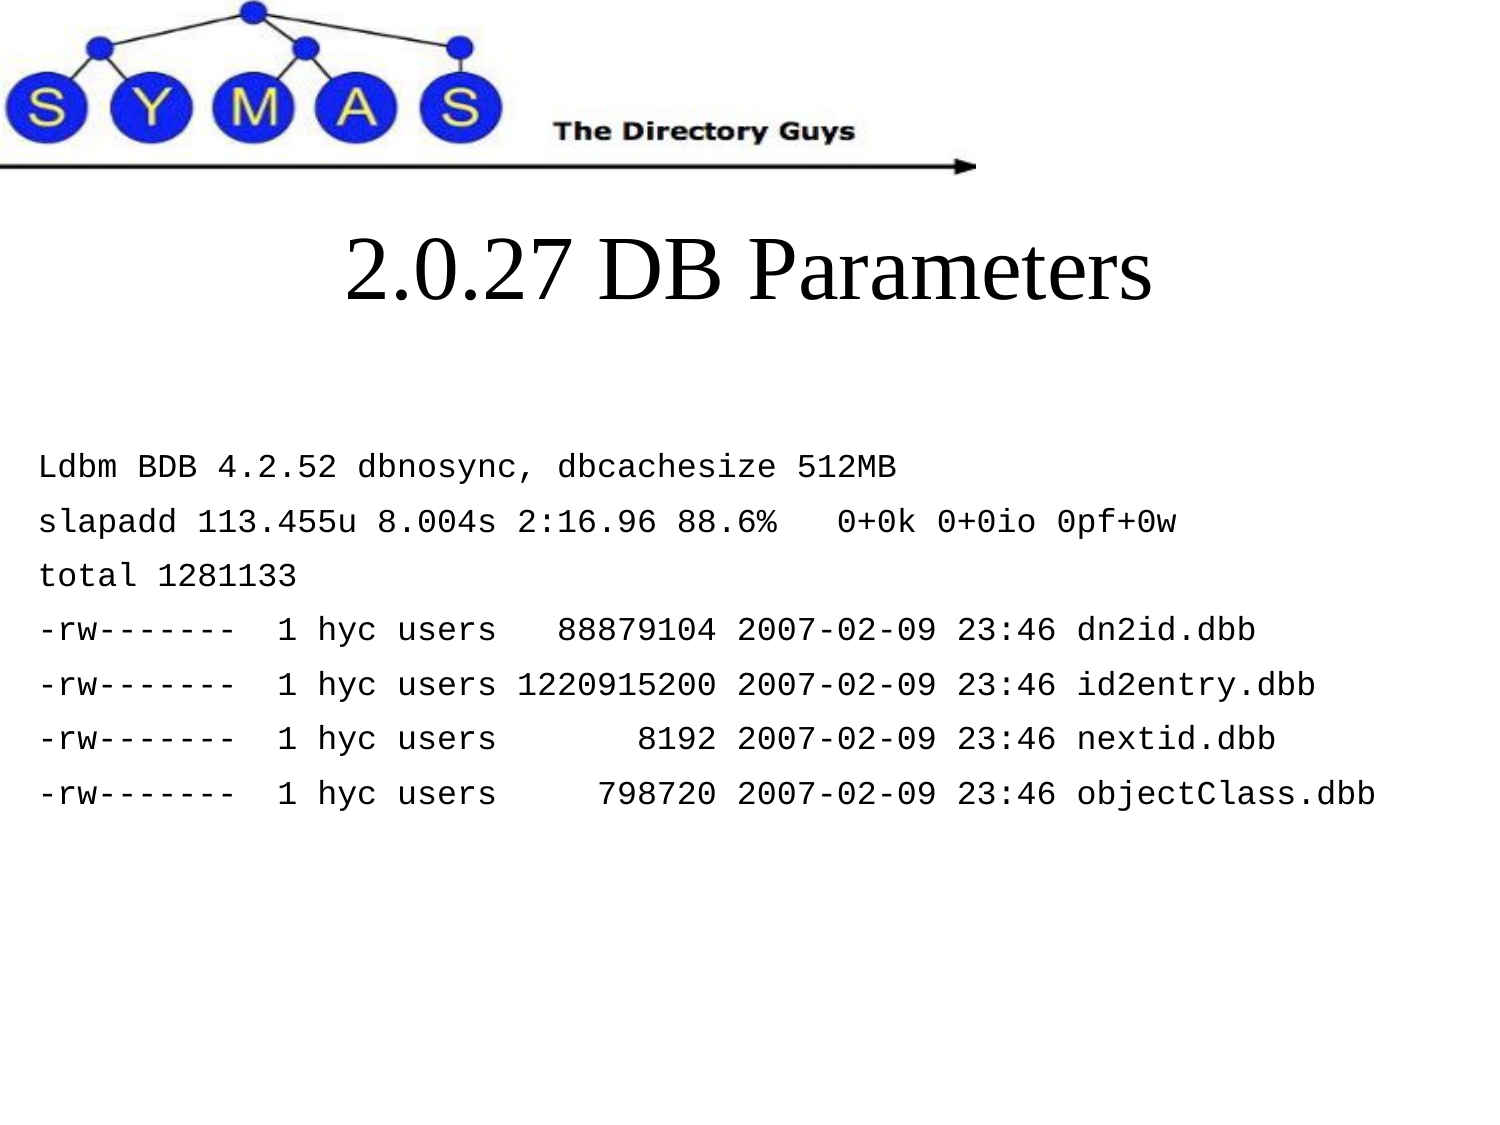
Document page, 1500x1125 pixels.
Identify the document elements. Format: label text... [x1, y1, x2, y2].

title 2.0.27 DB Parameters [112, 187, 1388, 351]
list Ldbm BDB 4.2.52 dbnosync, dbcachesize 512MB slapadd 113.455u 8.004s 2:16.96 88.6% 0+0k 0+0io 0pf+0w total 1281133 -rw------- 1 hyc users 88879104 2007-02-09 23:46 dn2id.dbb -rw------- 1 hyc users 1220915200 2007-02-09 23:46 id2entry.dbb -rw------- 1 hyc users 8192 2007-02-09 23:46 nextid.dbb -rw------- 1 hyc users 798720 2007-02-09 23:46 objectClass.dbb [37, 450, 1426, 1038]
picture [0, 0, 976, 188]
